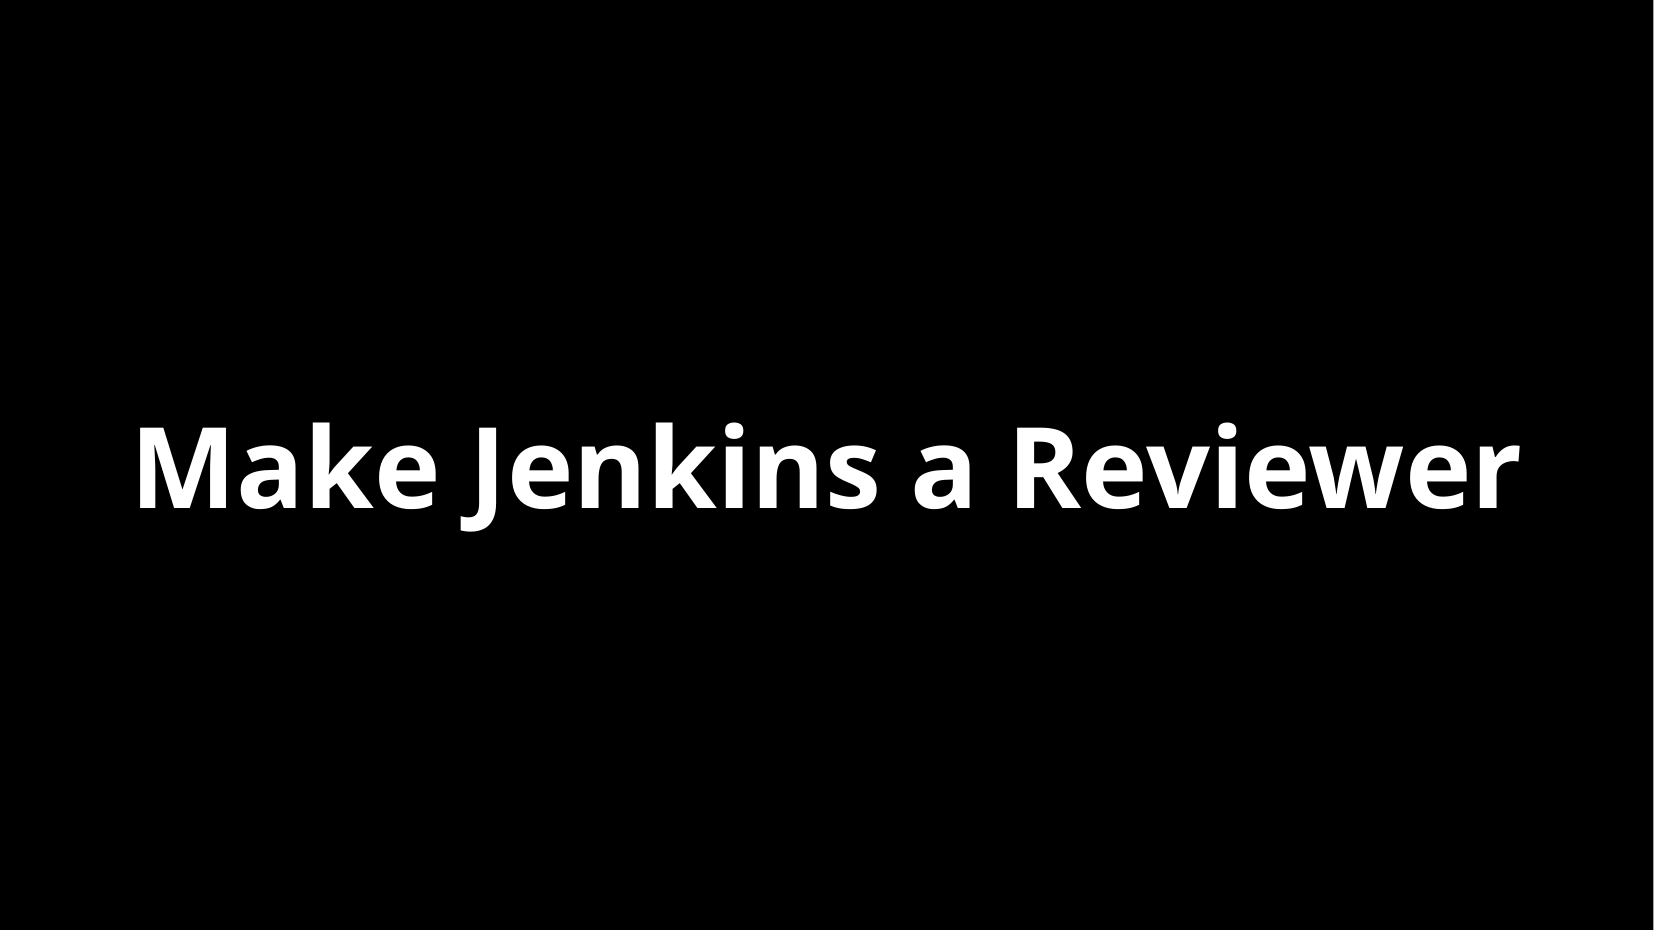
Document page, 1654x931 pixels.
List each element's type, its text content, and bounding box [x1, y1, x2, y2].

title Make Jenkins a Reviewer [82, 323, 1571, 607]
